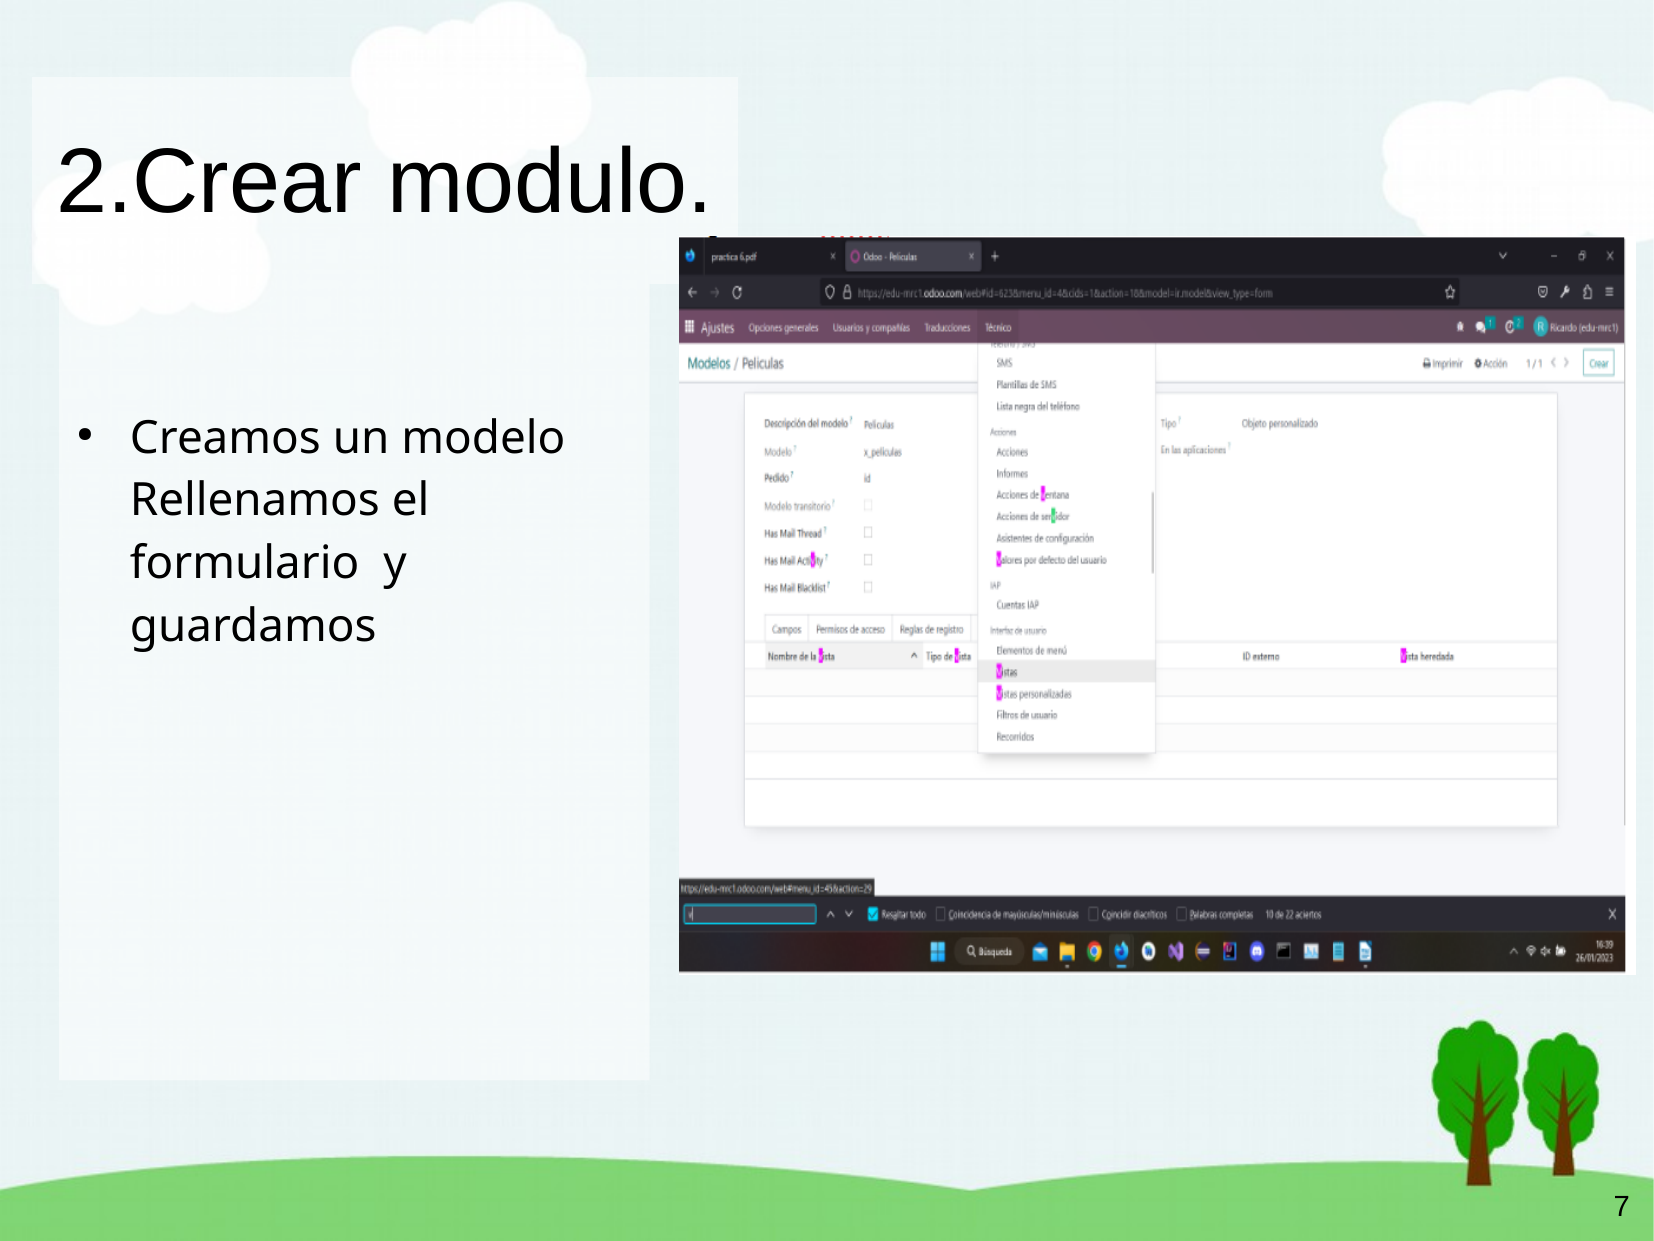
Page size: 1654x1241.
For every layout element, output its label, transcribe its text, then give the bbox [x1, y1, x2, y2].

title 2.Crear modulo. [31, 76, 739, 284]
picture [0, 0, 1654, 1241]
list Creamos un modelo Rellenamos el formulario y guardamos [59, 284, 650, 1081]
